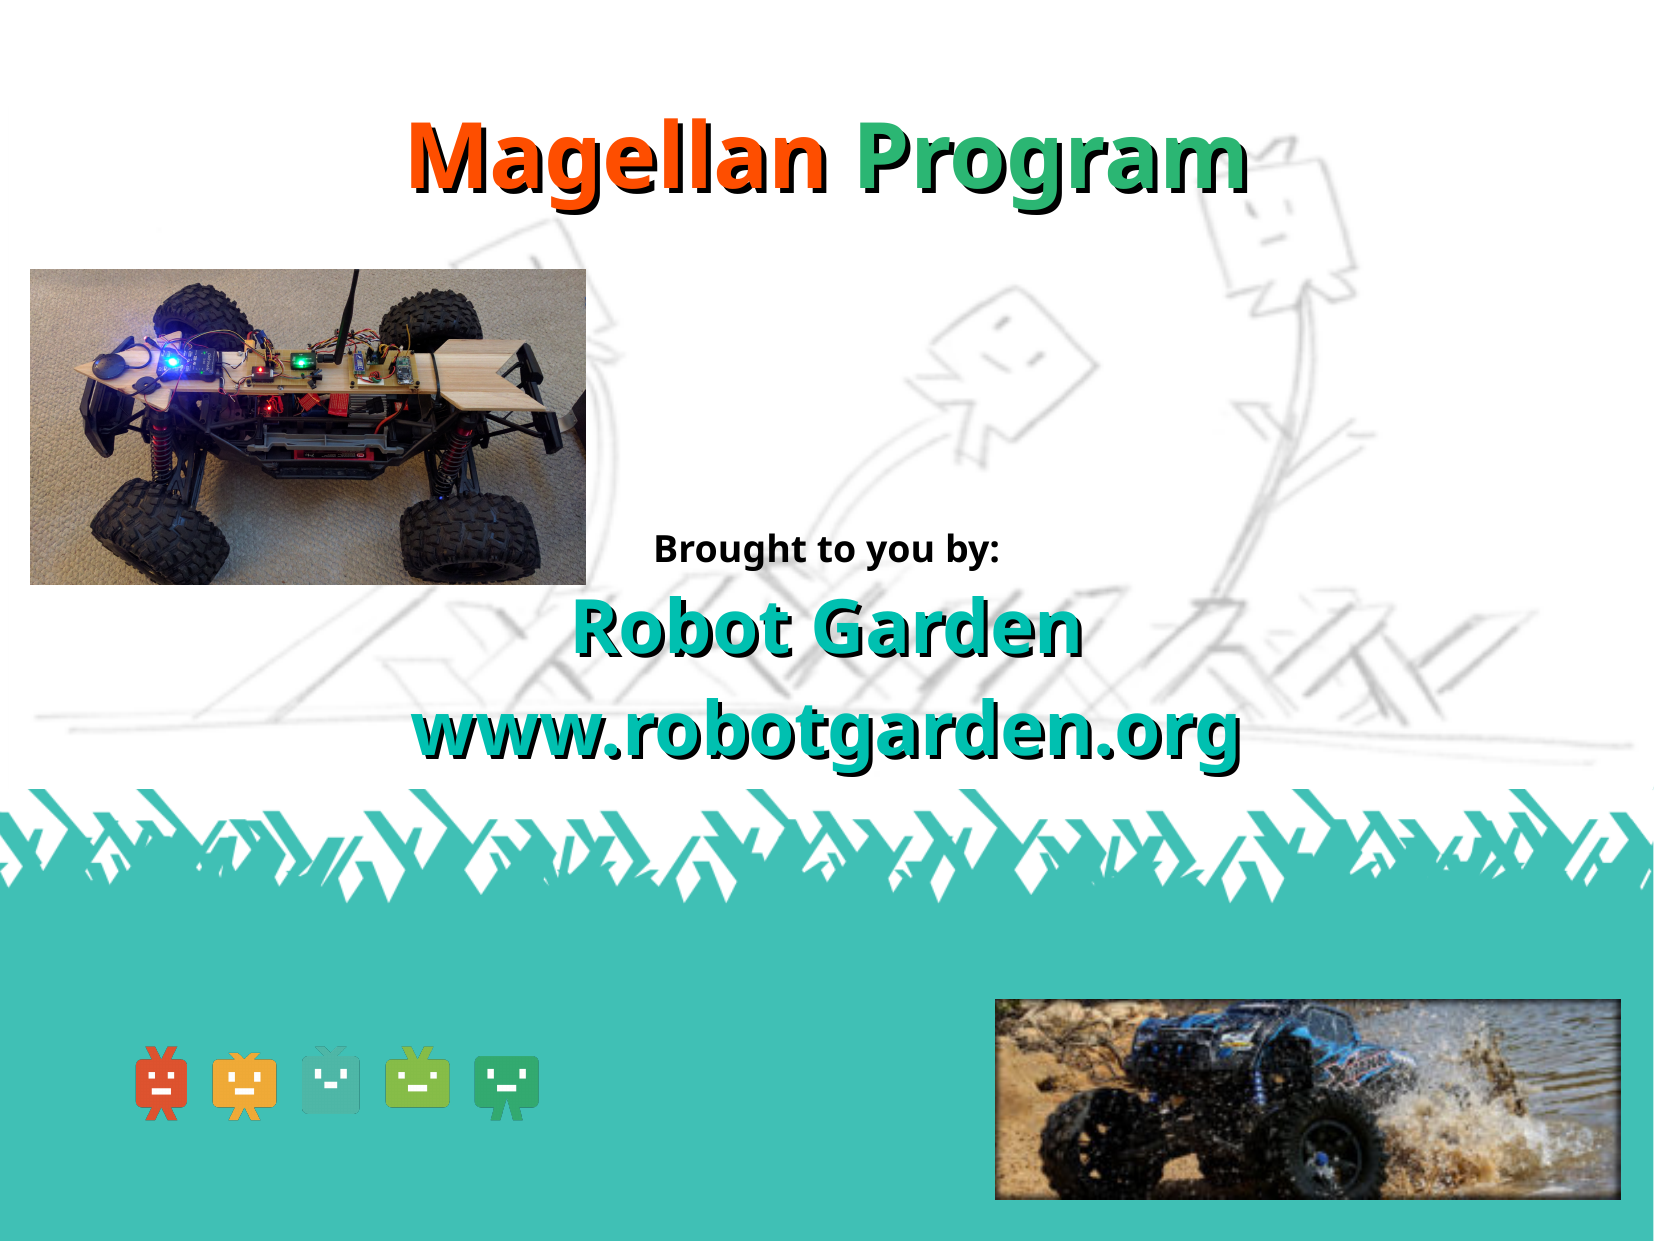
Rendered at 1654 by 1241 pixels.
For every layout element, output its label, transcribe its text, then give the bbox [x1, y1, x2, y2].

picture [0, 94, 1654, 1241]
subtitle Brought to you by: Robot Garden www.robotgarden.org [82, 290, 1571, 1010]
title Magellan Program [82, 49, 1571, 257]
